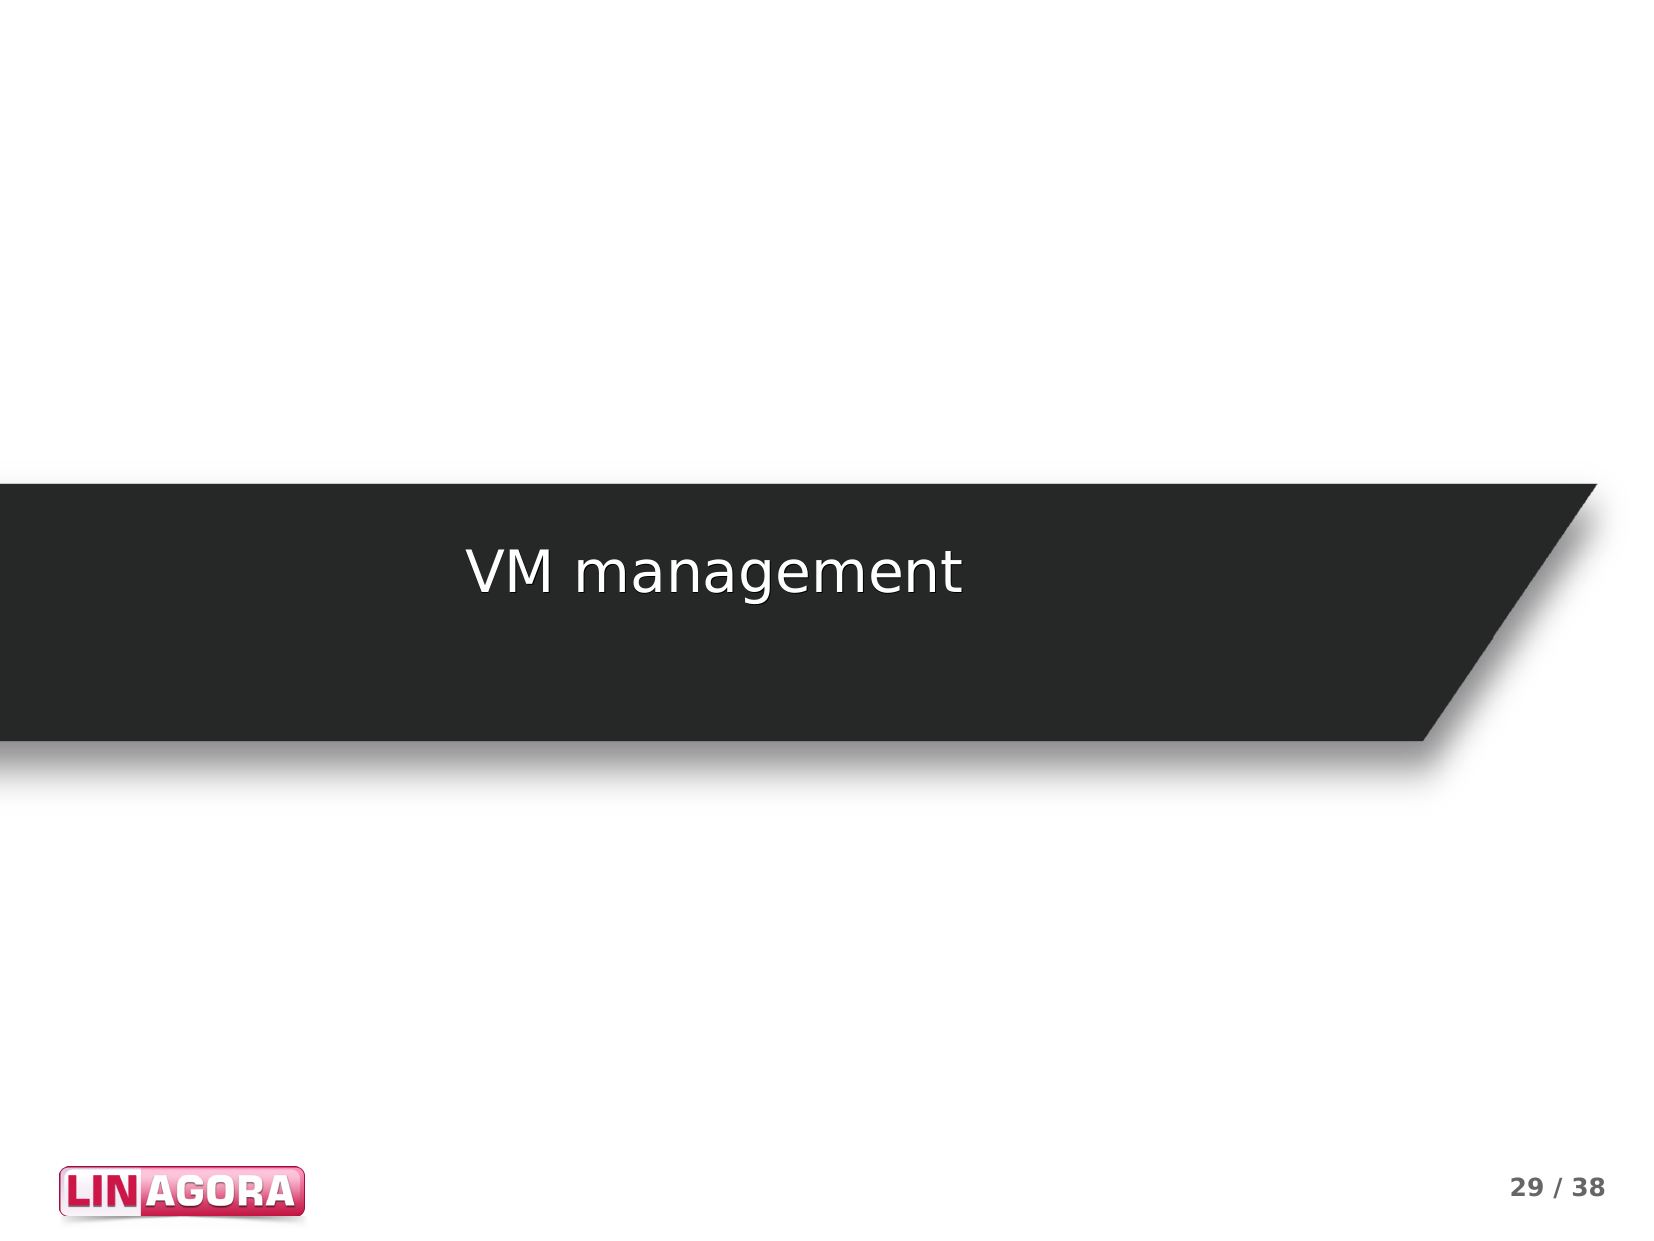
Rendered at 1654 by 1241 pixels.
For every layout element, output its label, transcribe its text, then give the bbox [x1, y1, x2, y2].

picture [59, 1166, 308, 1229]
title VM management [82, 460, 1347, 686]
